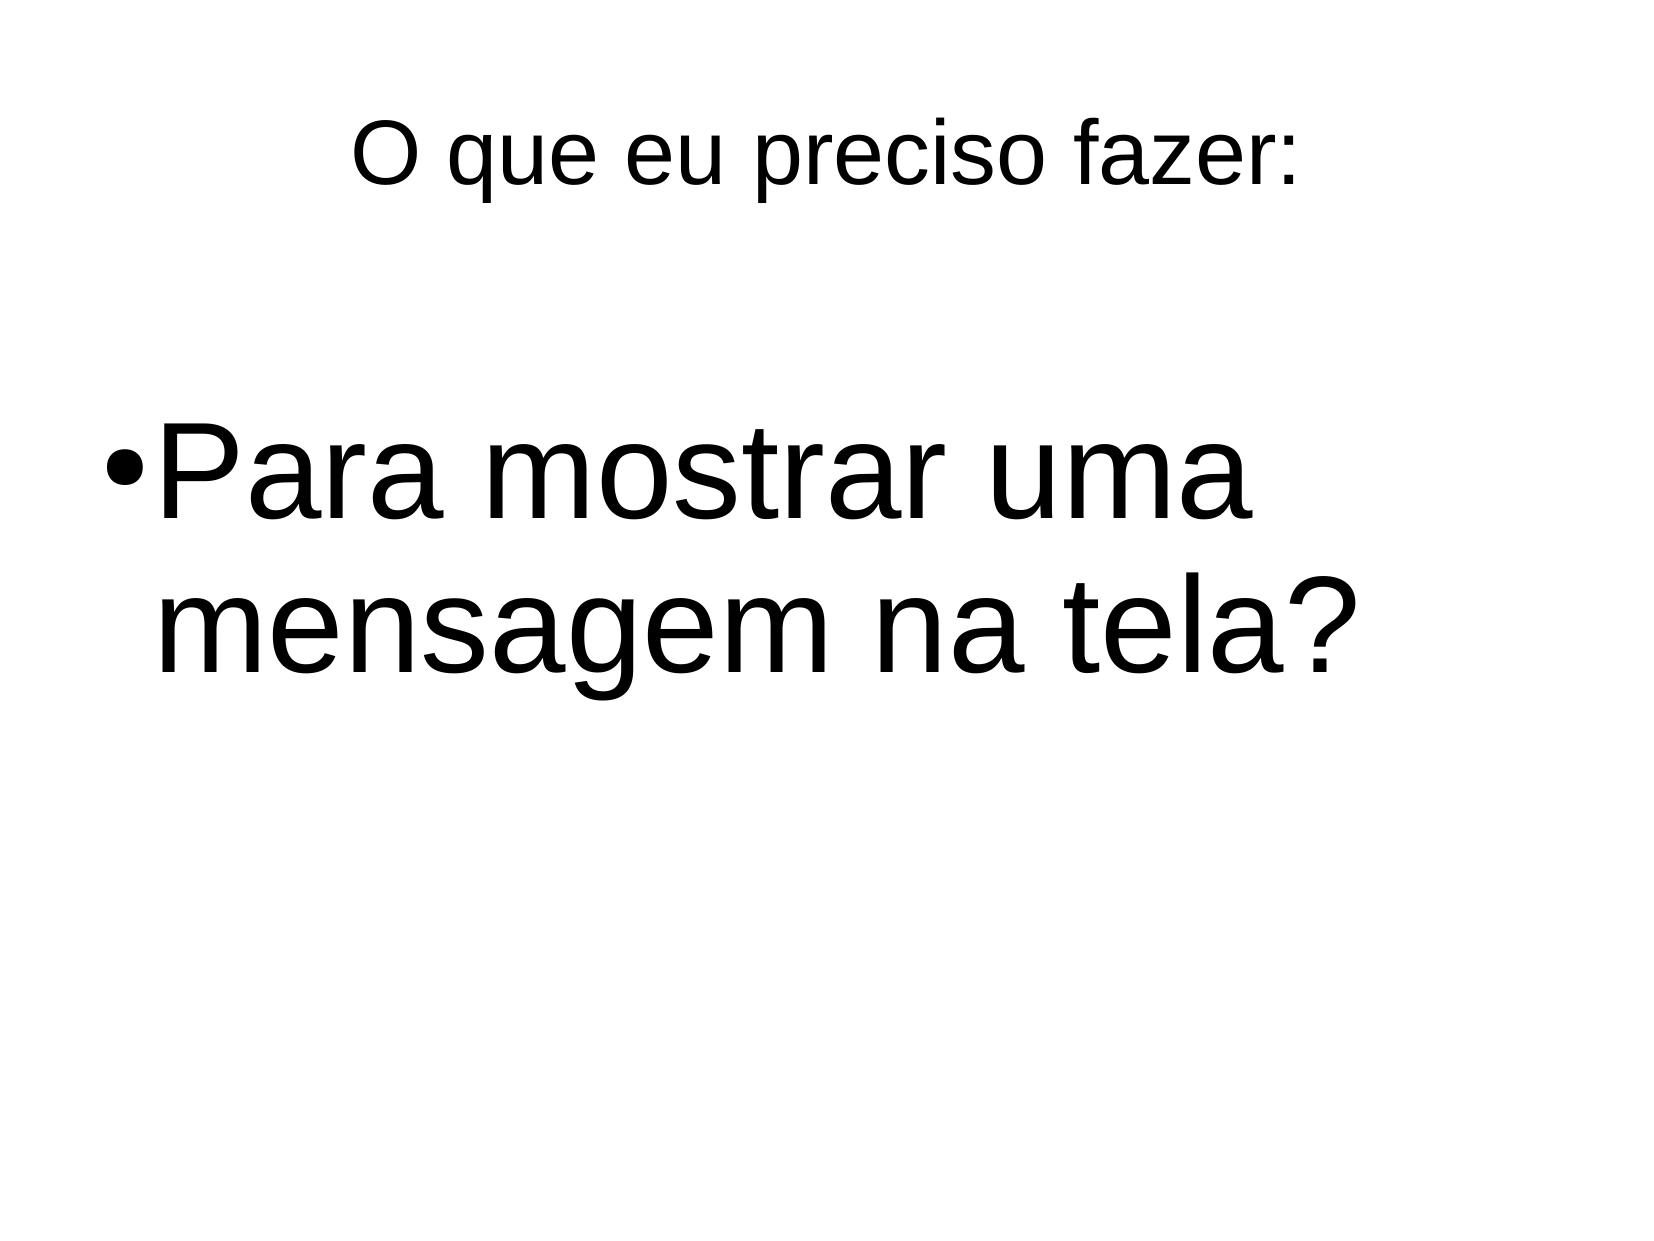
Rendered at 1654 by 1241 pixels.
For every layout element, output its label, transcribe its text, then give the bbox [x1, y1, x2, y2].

list Para mostrar uma mensagem na tela? [82, 290, 1571, 1109]
title O que eu preciso fazer: [82, 49, 1571, 257]
